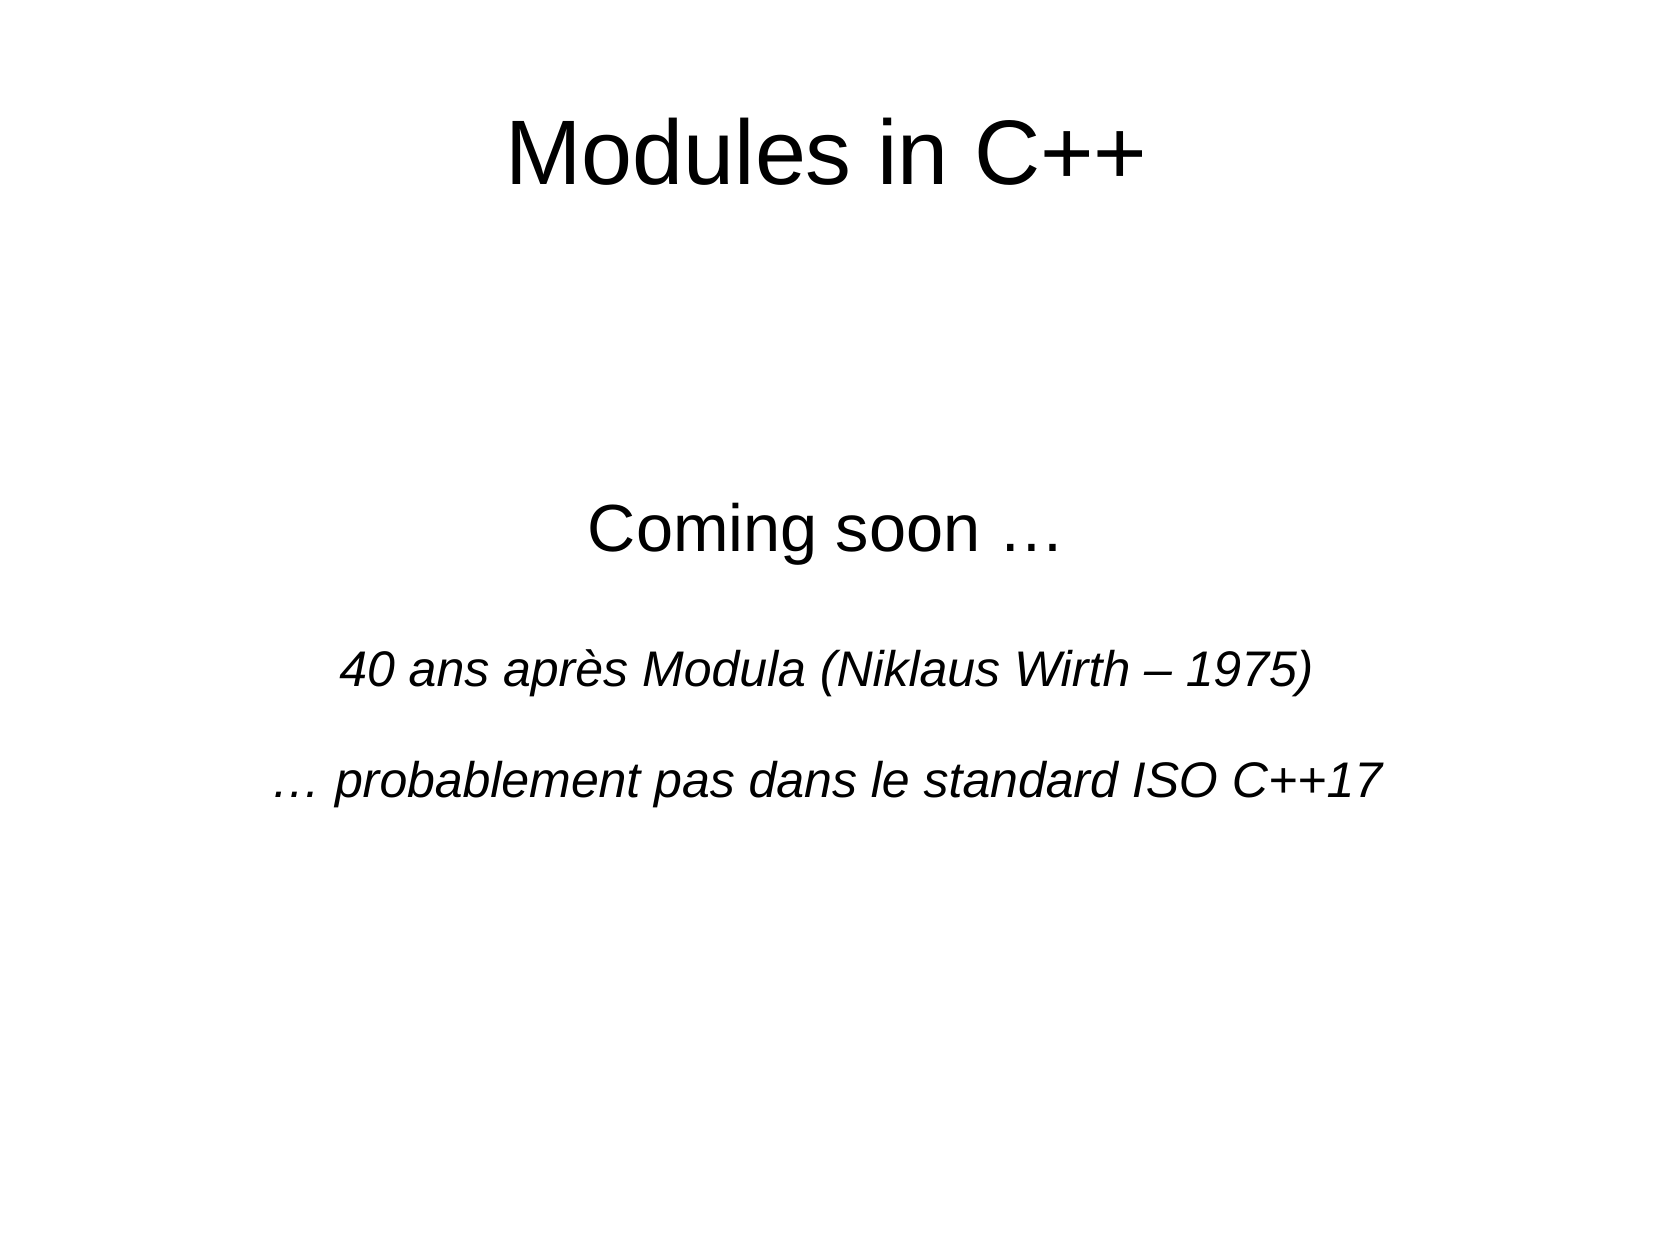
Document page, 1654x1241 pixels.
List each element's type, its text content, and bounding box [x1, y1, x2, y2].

subtitle Coming soon … 40 ans après Modula (Niklaus Wirth – 1975) … probablement pas dans le standard ISO C++17 [82, 290, 1571, 1010]
title Modules in C++ [82, 49, 1571, 257]
